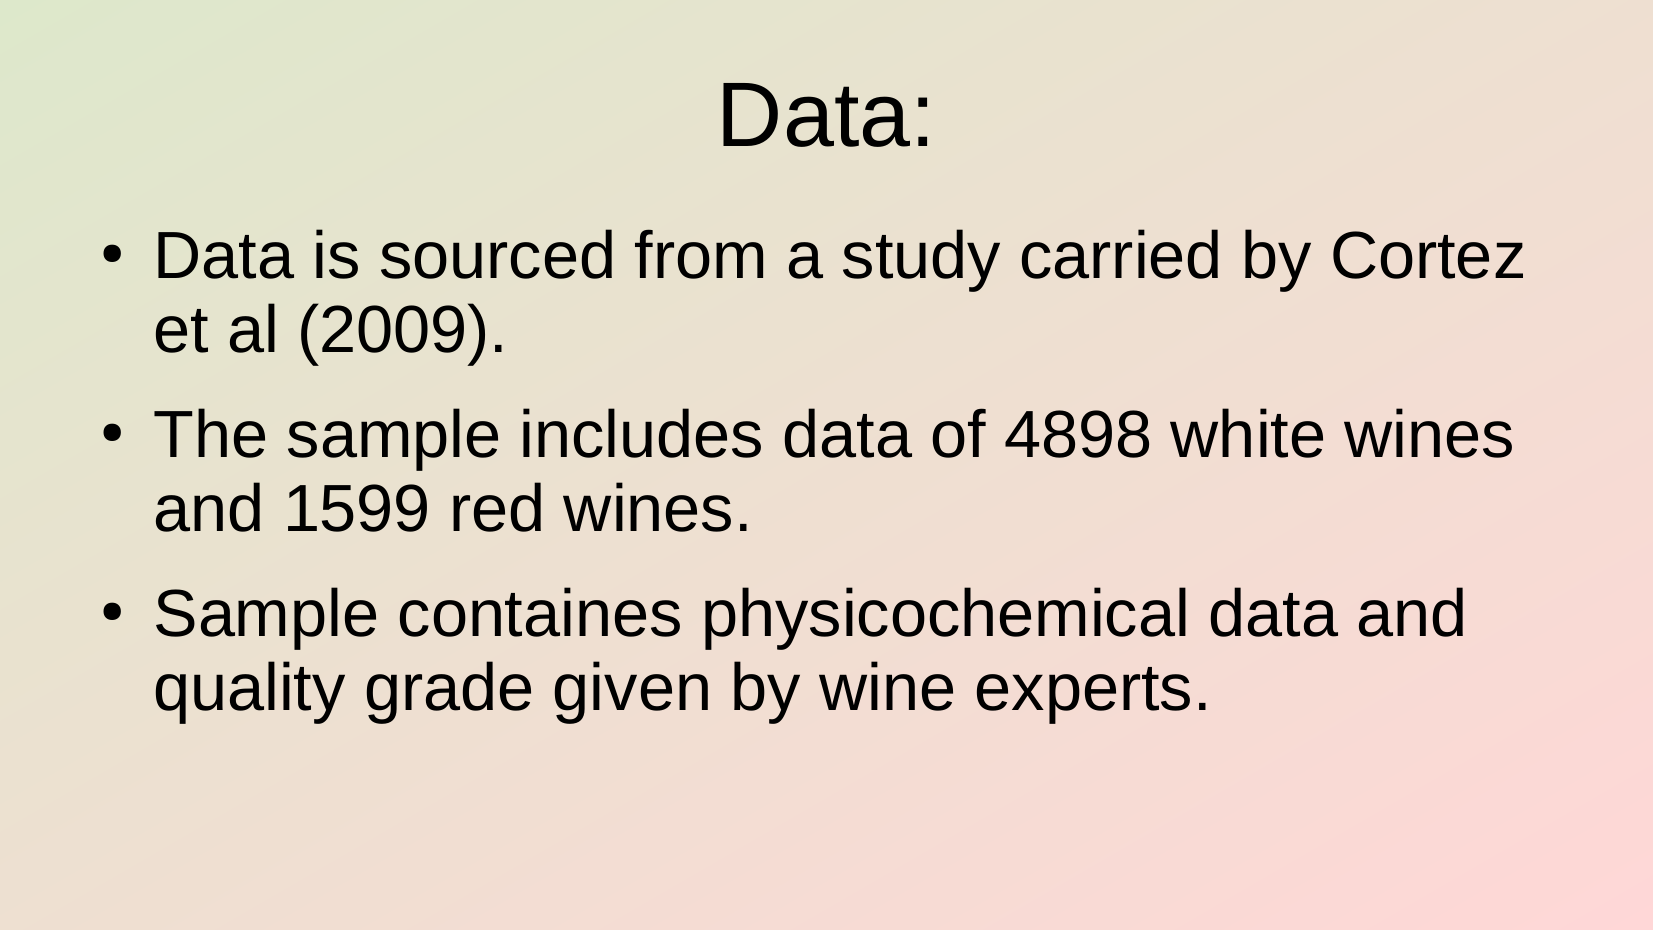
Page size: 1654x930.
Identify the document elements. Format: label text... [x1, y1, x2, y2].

title Data: [82, 37, 1571, 193]
list Data is sourced from a study carried by Cortez et al (2009). The sample includes data of 4898 white wines and 1599 red wines. Sample containes physicochemical data and quality grade given by wine experts. [82, 217, 1571, 757]
